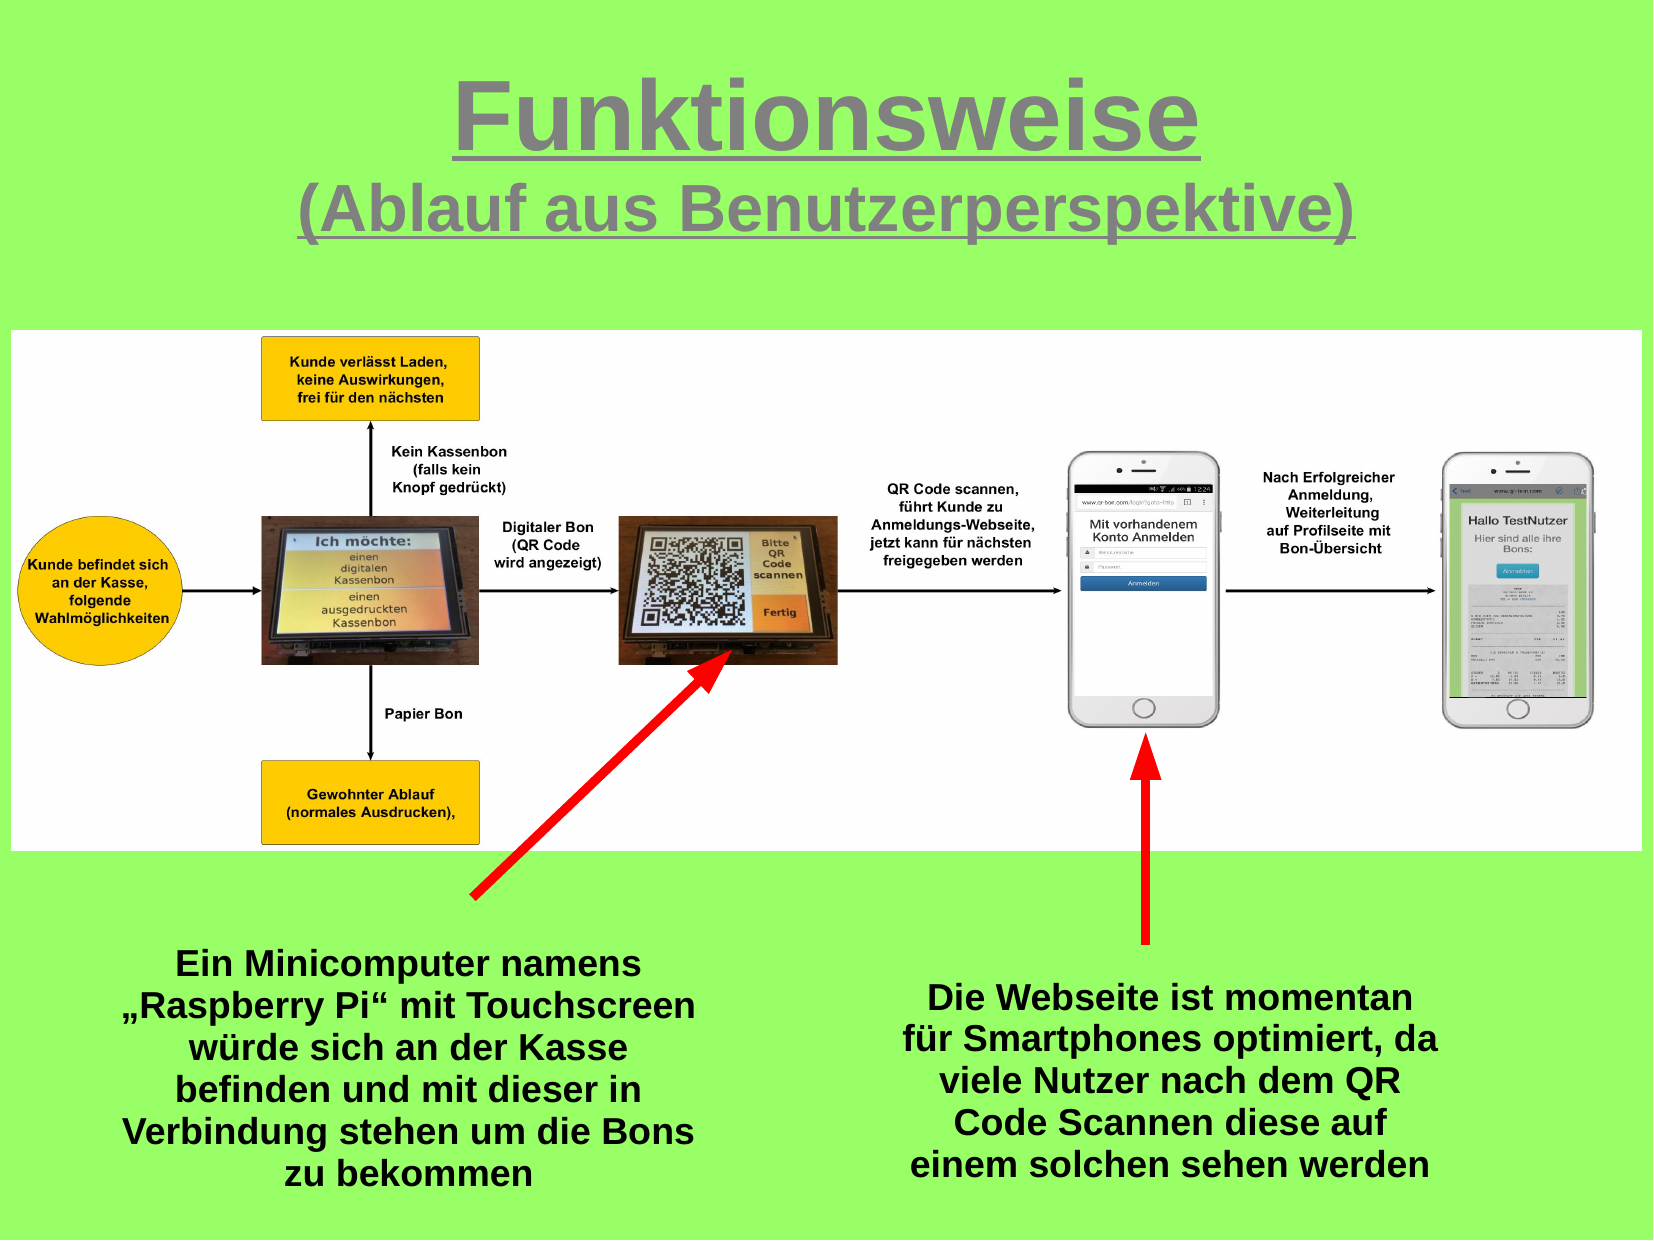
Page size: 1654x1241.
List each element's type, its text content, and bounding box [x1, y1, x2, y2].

text_box Die Webseite ist momentan für Smartphones optimiert, da viele Nutzer nach dem QR Code Scannen diese auf einem solchen sehen werden [885, 968, 1456, 1241]
title Funktionsweise (Ablauf aus Benutzerperspektive) [82, 49, 1571, 257]
title [94, 253, 1583, 461]
picture [11, 330, 1642, 851]
text_box Ein Minicomputer namens „Raspberry Pi“ mit Touchscreen würde sich an der Kasse befinden und mit dieser in Verbindung stehen um die Bons zu bekommen [94, 934, 723, 1241]
text_box [543, 484, 573, 556]
